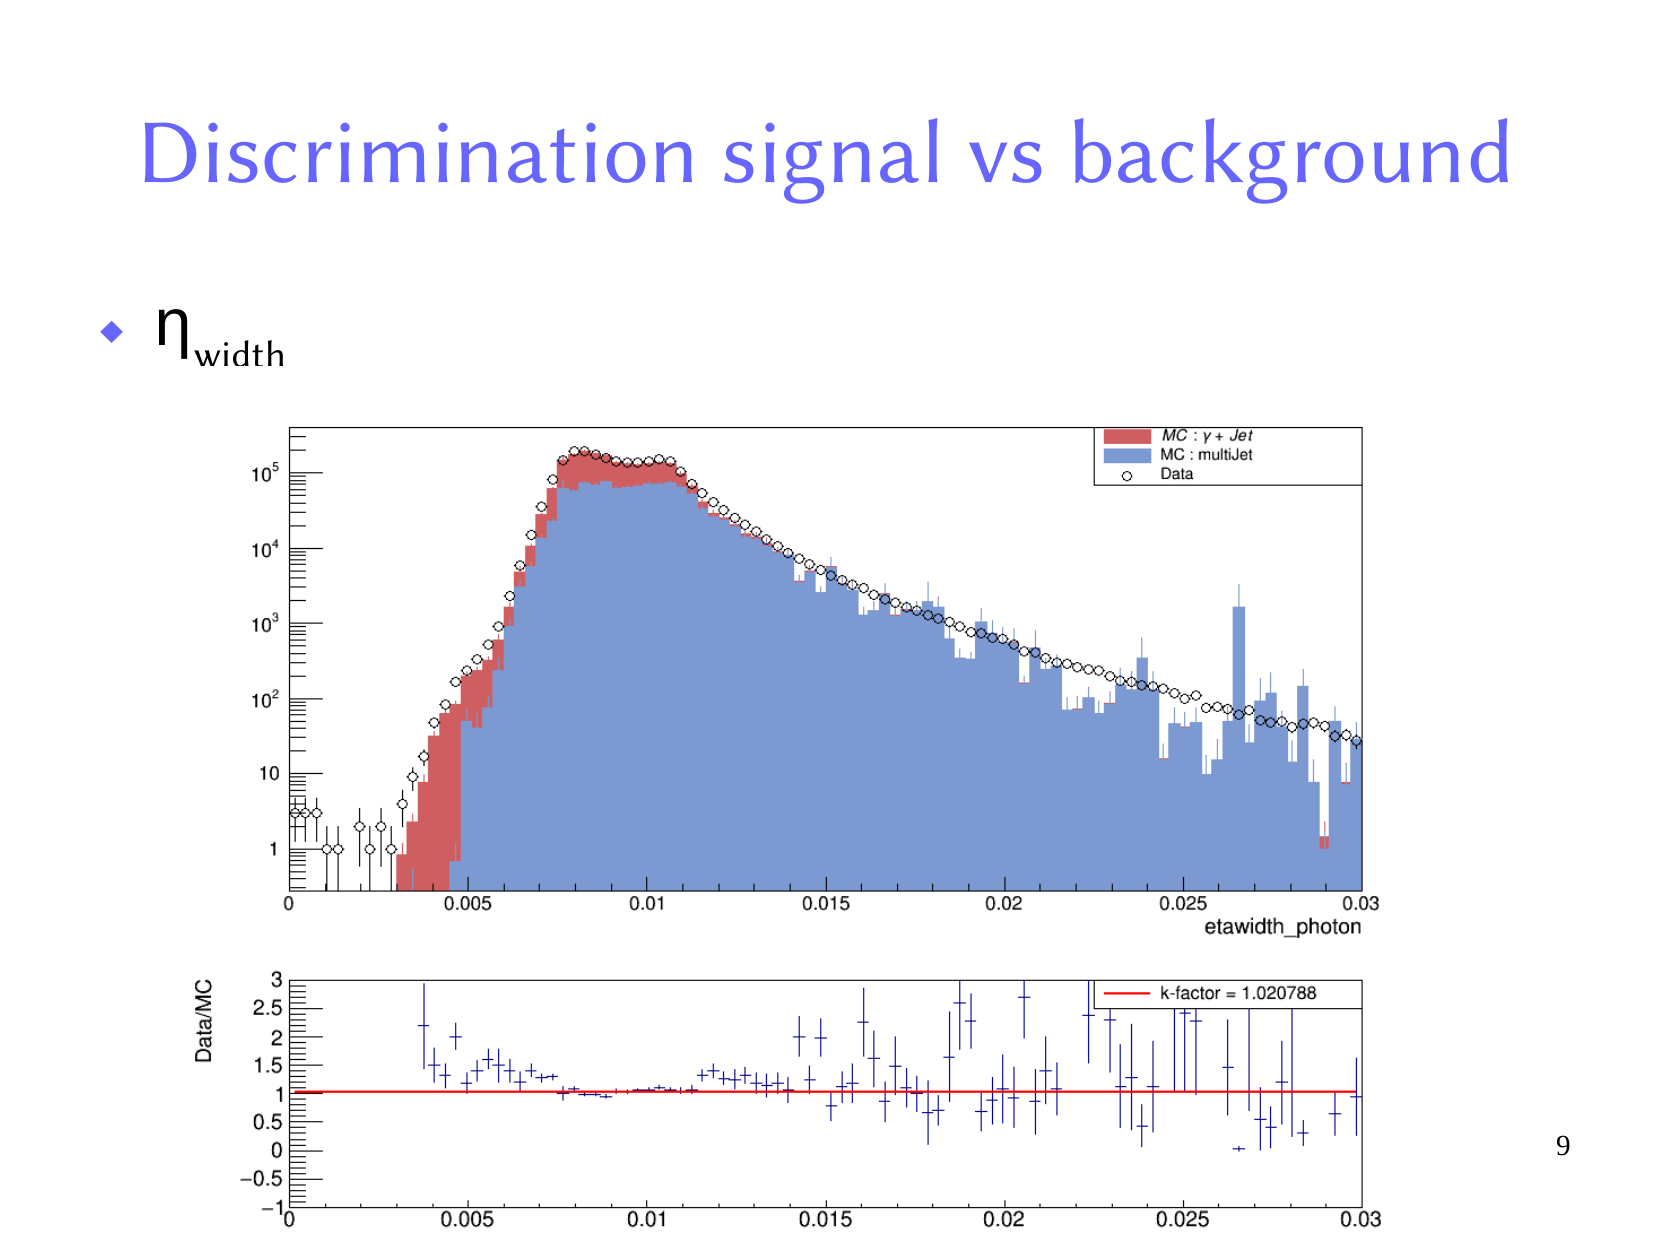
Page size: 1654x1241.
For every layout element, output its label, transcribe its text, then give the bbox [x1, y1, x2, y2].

picture [150, 366, 1504, 1241]
list ηwidth [82, 290, 1571, 1010]
title Discrimination signal vs background [82, 49, 1571, 257]
